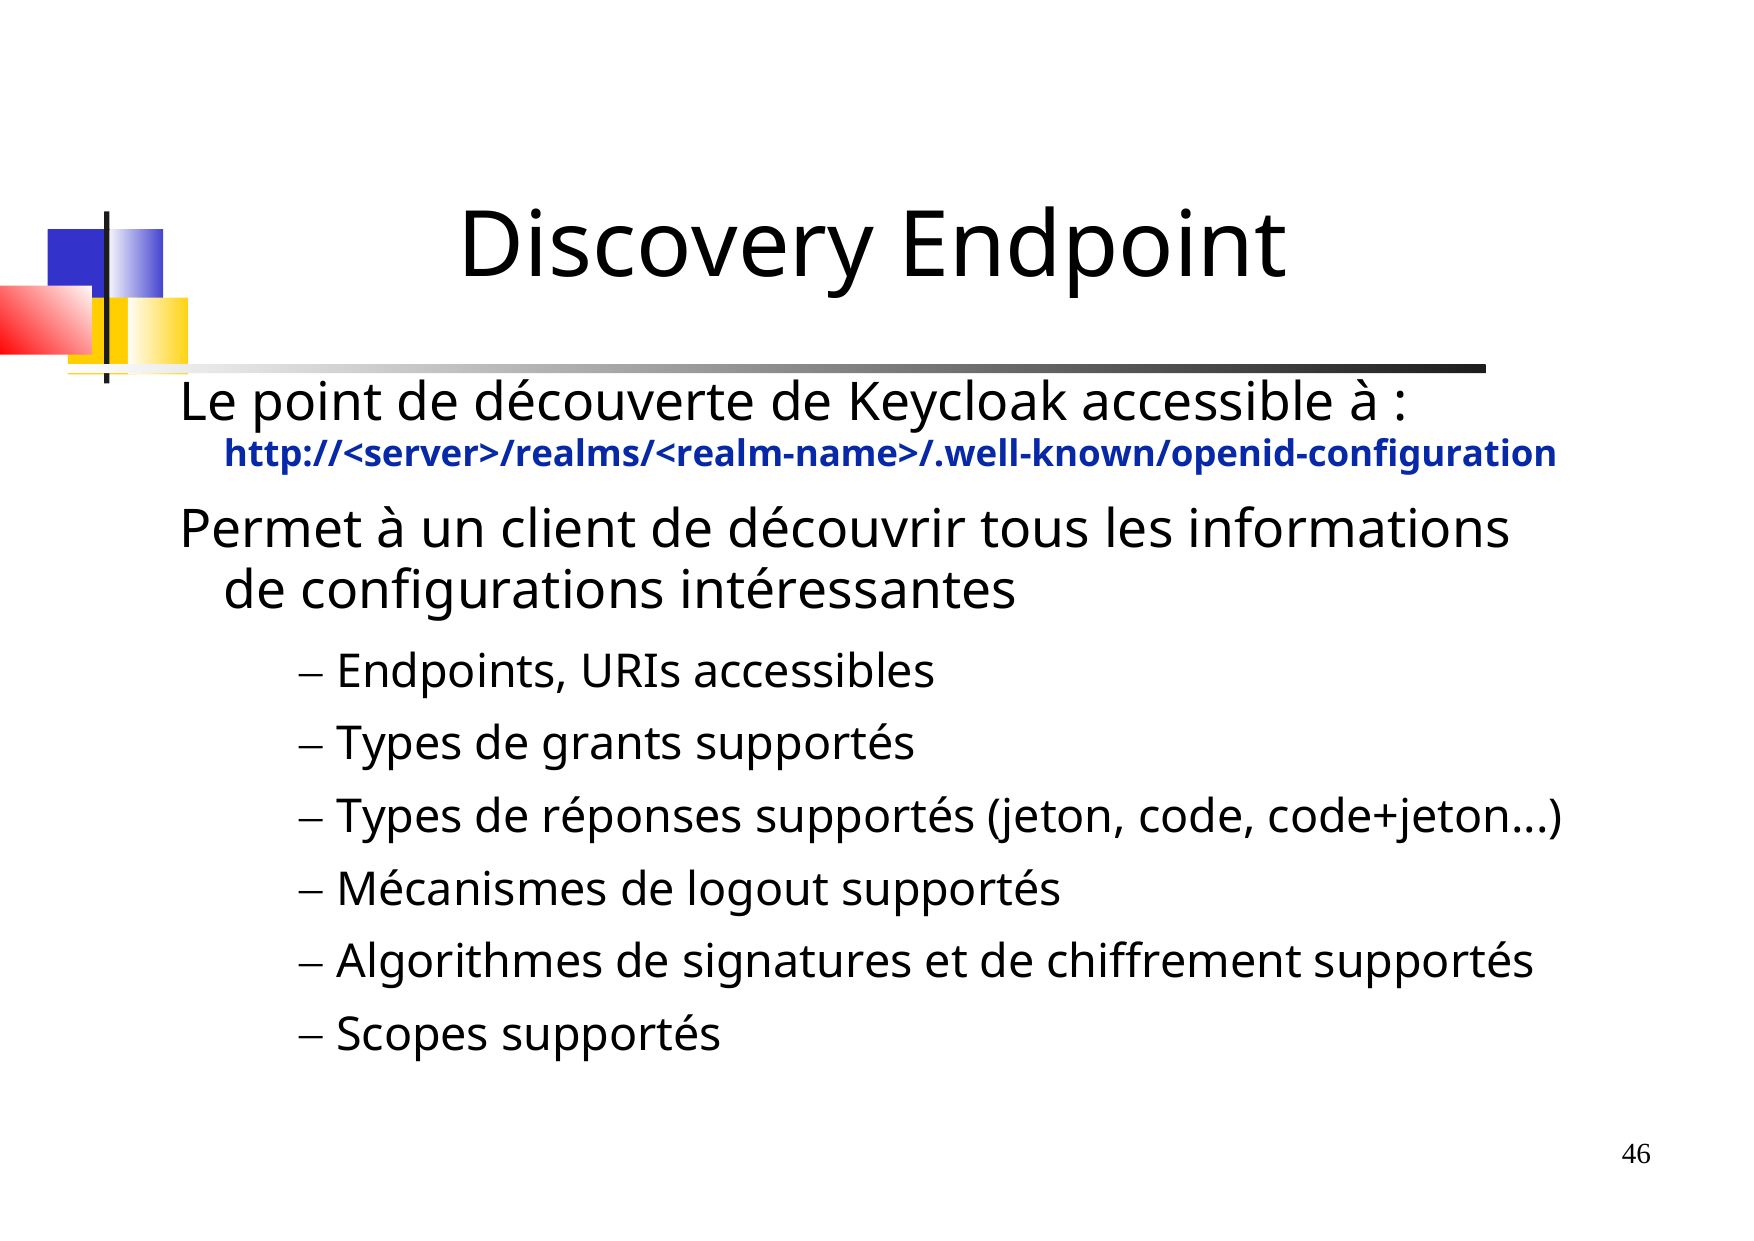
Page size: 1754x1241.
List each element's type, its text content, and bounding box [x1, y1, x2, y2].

title Discovery Endpoint [179, 139, 1567, 351]
list Le point de découverte de Keycloak accessible à : http://<server>/realms/<realm-name>/.well-known/openid-configuration Permet à un client de découvrir tous les informations de configurations intéressantes Endpoints, URIs accessibles Types de grants supportés Types de réponses supportés (jeton, code, code+jeton...) Mécanismes de logout supportés Algorithmes de signatures et de chiffrement supportés Scopes supportés [179, 371, 1567, 1091]
